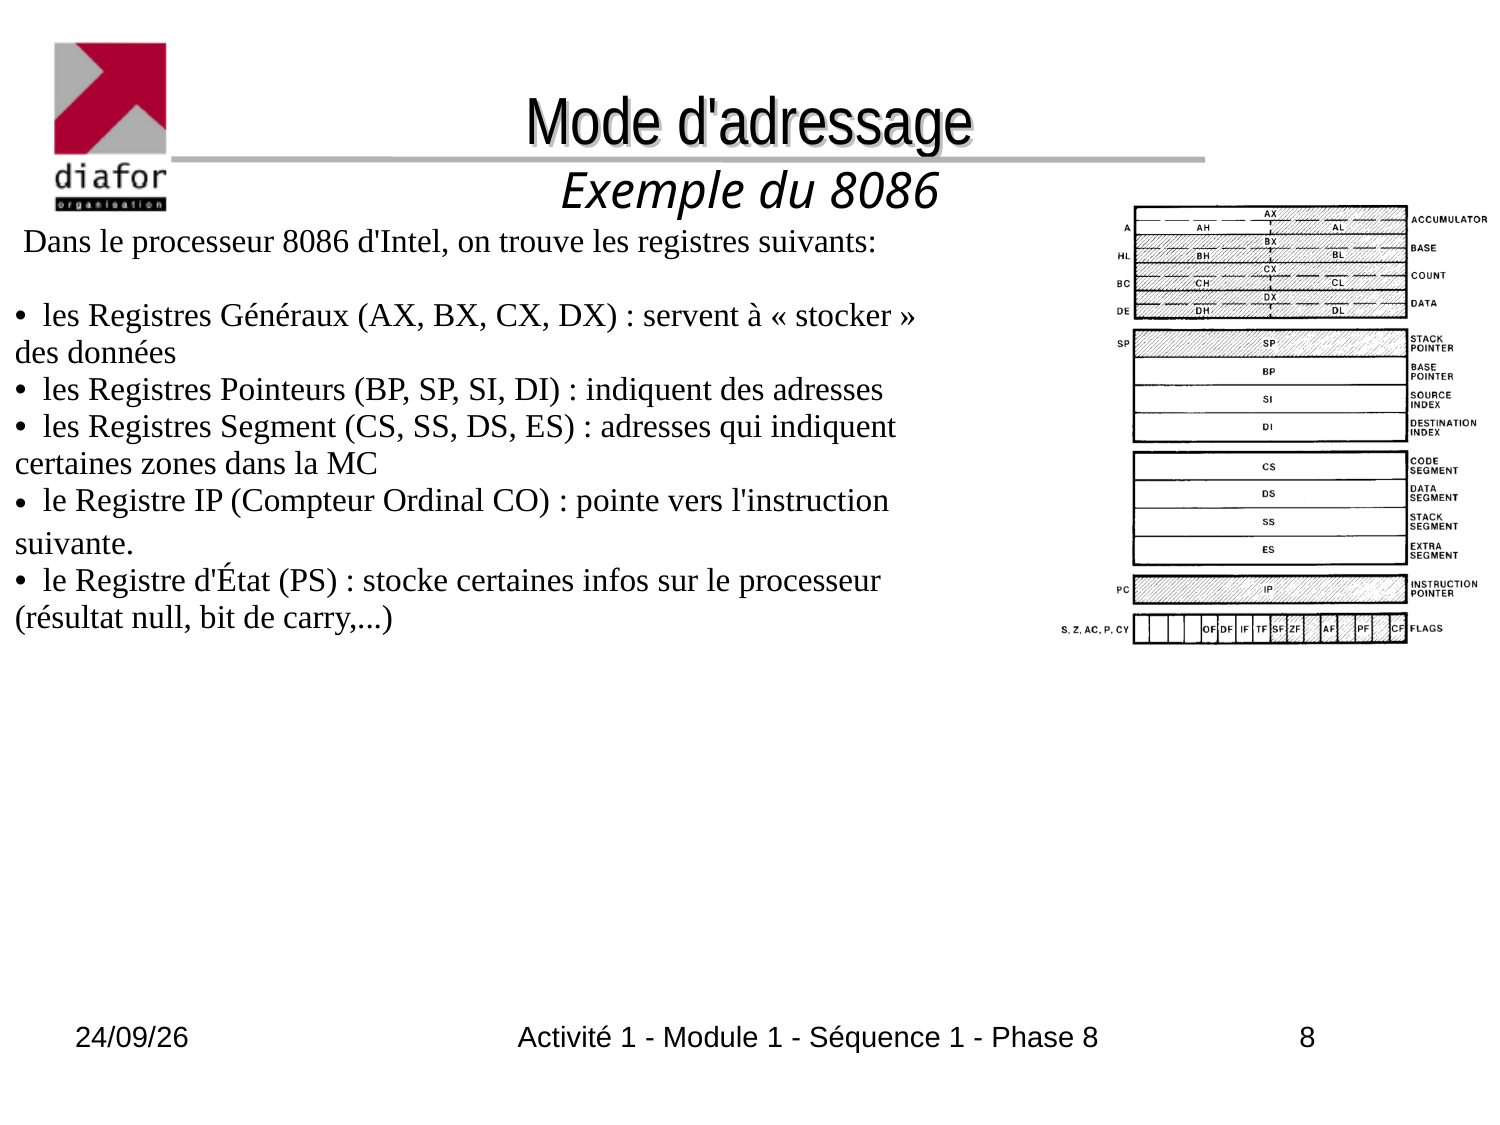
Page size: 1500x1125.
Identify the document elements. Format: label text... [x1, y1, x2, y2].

title Mode d'adressage Exemple du 8086 [75, 45, 1426, 215]
text_box Dans le processeur 8086 d'Intel, on trouve les registres suivants: les Registres Généraux (AX, BX, CX, DX) : servent à « stocker » des données les Registres Pointeurs (BP, SP, SI, DI) : indiquent des adresses les Registres Segment (CS, SS, DS, ES) : adresses qui indiquent certaines zones dans la MC le Registre IP (Compteur Ordinal CO)‏ : pointe vers l'instruction suivante. le Registre d'État (PS) : stocke certaines infos sur le processeur (résultat null, bit de carry,...)‏ [0, 215, 1033, 473]
text_box [75, 1024, 320, 1096]
text_box [1299, 1024, 1419, 1096]
text_box Activité 1 - Module 1 - Séquence 1 - Phase 8 [324, 1024, 1293, 1096]
picture [1033, 187, 1493, 650]
